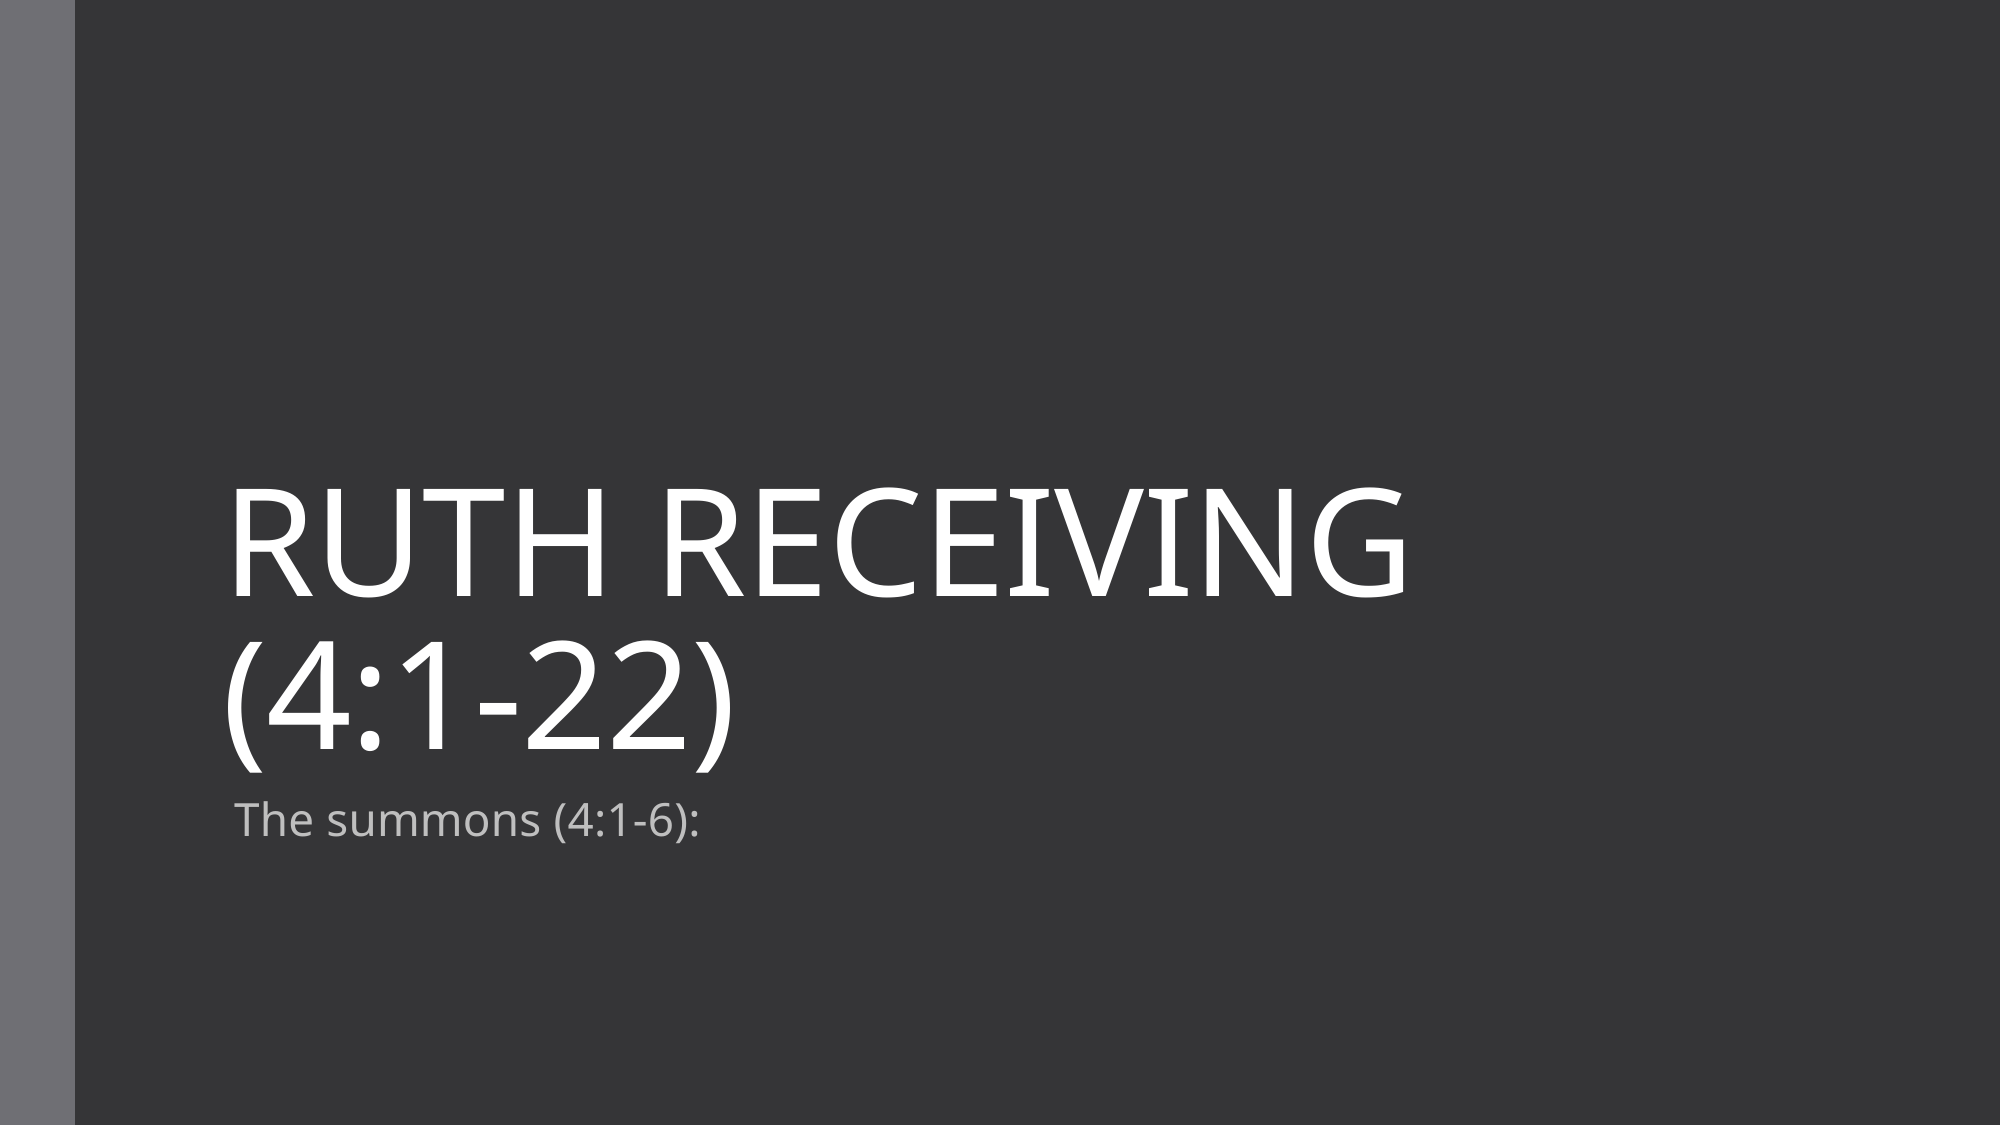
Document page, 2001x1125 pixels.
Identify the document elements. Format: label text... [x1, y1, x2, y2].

subtitle The summons (4:1-6): [206, 787, 1752, 1066]
title RUTH RECEIVING (4:1-22) [206, 124, 1752, 787]
